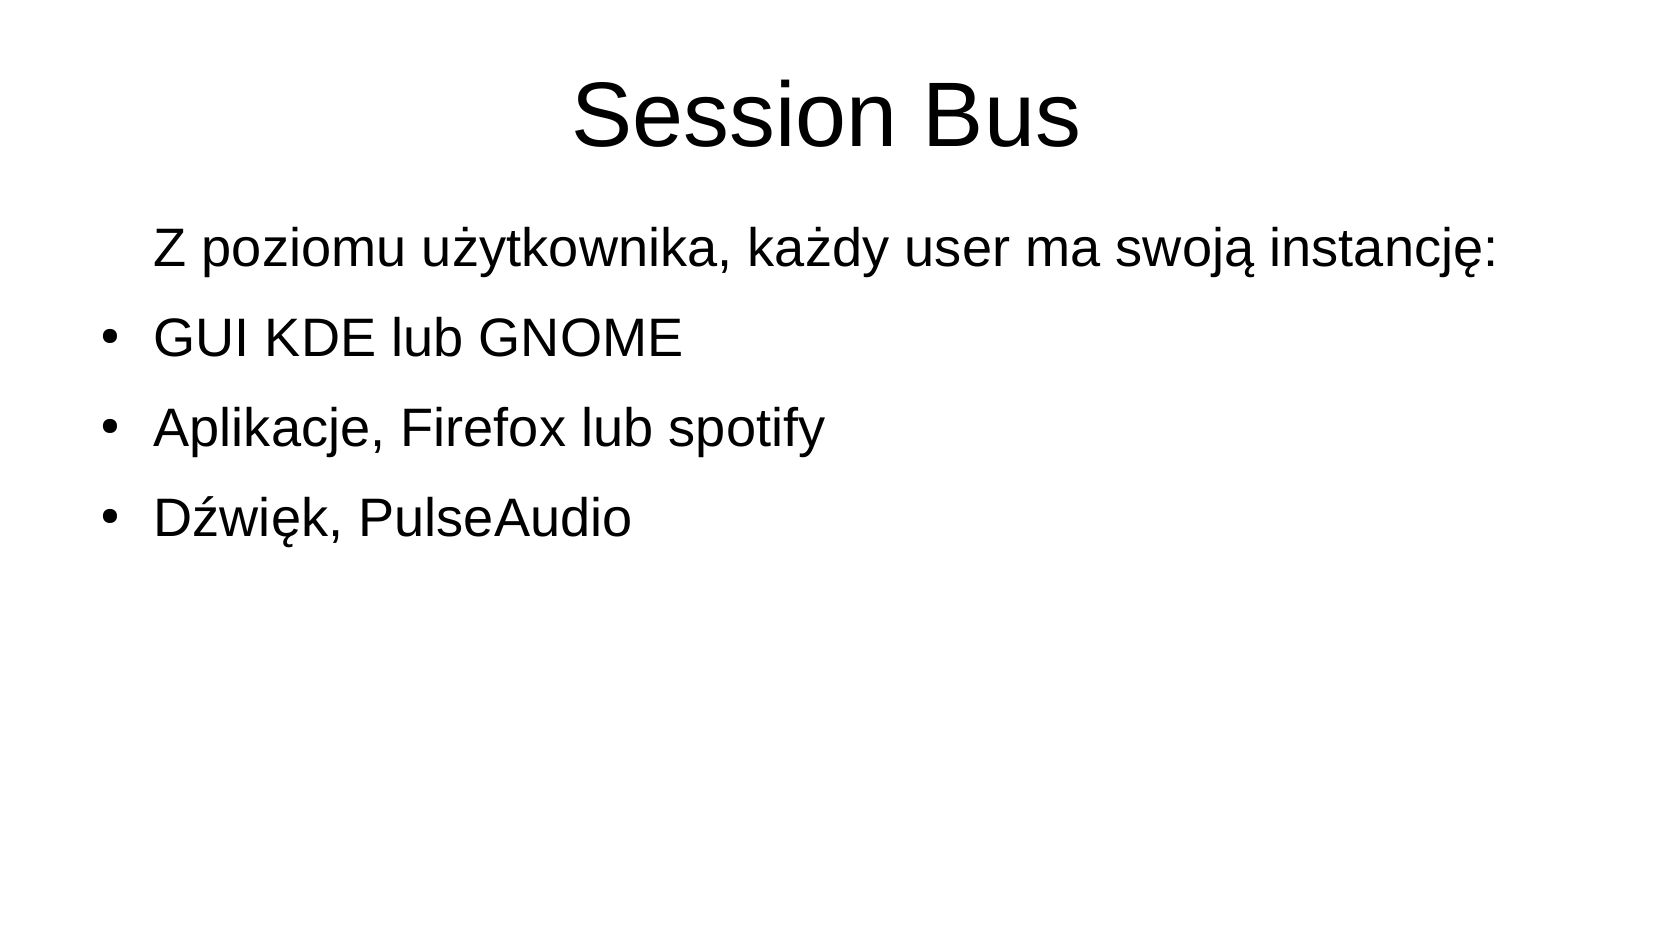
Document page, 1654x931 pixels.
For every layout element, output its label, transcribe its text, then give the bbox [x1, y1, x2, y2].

title Session Bus [82, 37, 1571, 193]
list Z poziomu użytkownika, każdy user ma swoją instancję: GUI KDE lub GNOME Aplikacje, Firefox lub spotify Dźwięk, PulseAudio [82, 217, 1571, 758]
